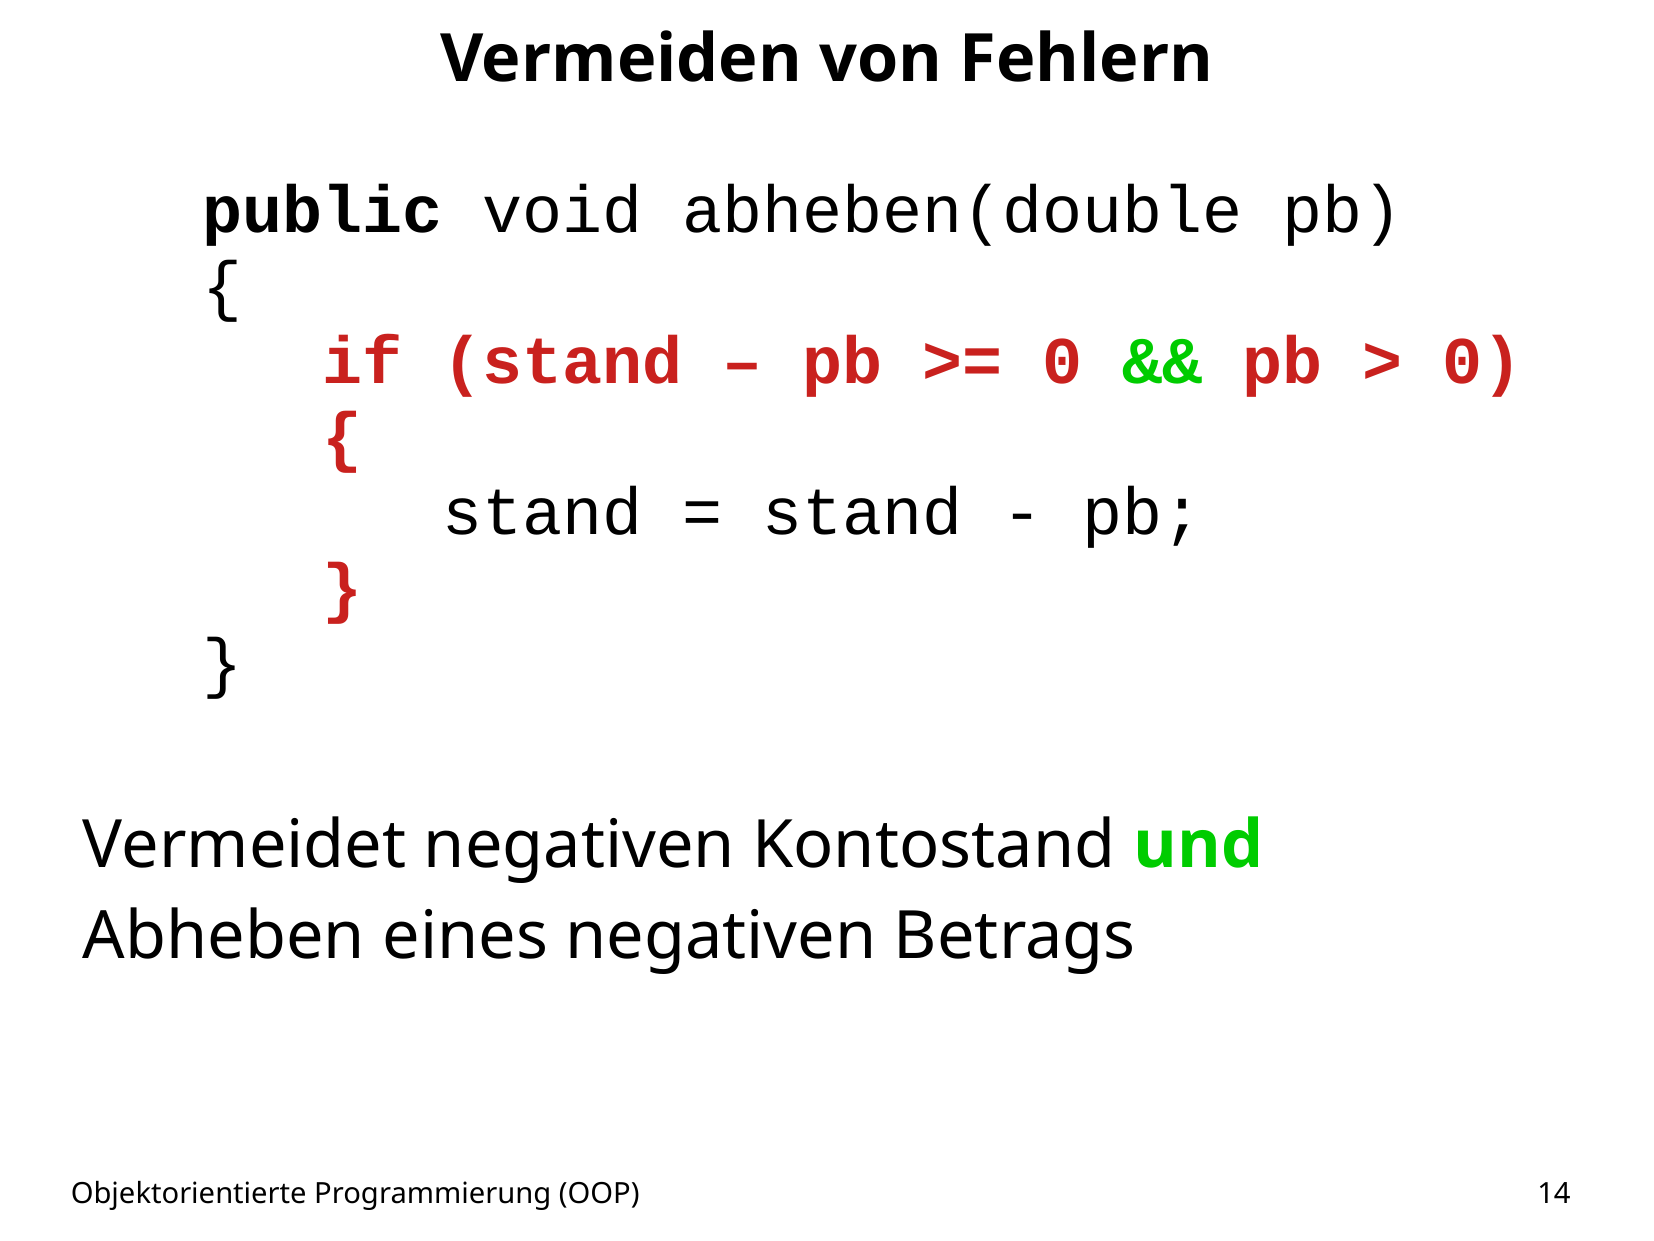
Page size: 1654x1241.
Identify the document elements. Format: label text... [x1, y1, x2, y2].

list public void abheben(double pb) { if (stand – pb >= 0 && pb > 0) { stand = stand - pb; } } Vermeidet negativen Kontostand und Abheben eines negativen Betrags [82, 177, 1548, 1146]
title Vermeiden von Fehlern [0, 5, 1654, 107]
